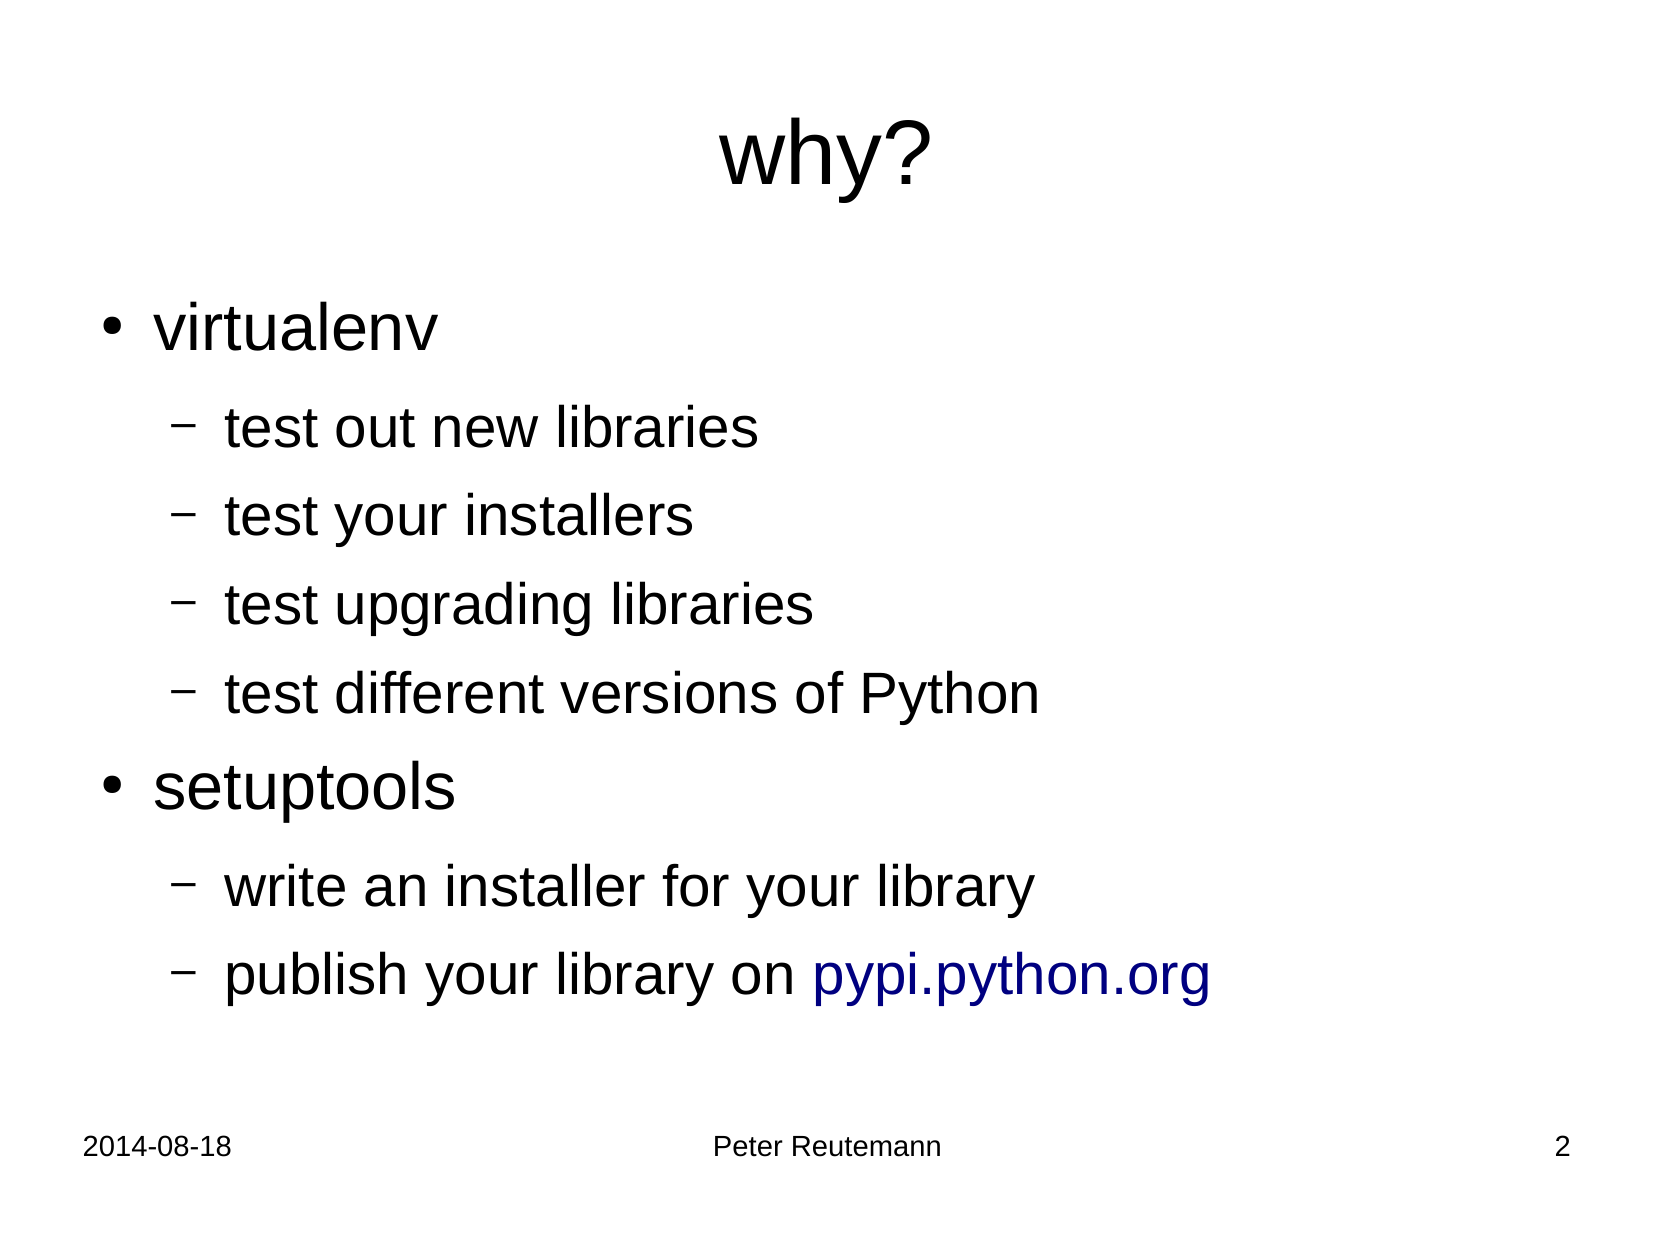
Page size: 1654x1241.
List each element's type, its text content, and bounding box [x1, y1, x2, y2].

list virtualenv test out new libraries test your installers test upgrading libraries test different versions of Python setuptools write an installer for your library publish your library on pypi.python.org [82, 290, 1538, 1010]
title why? [82, 49, 1571, 257]
